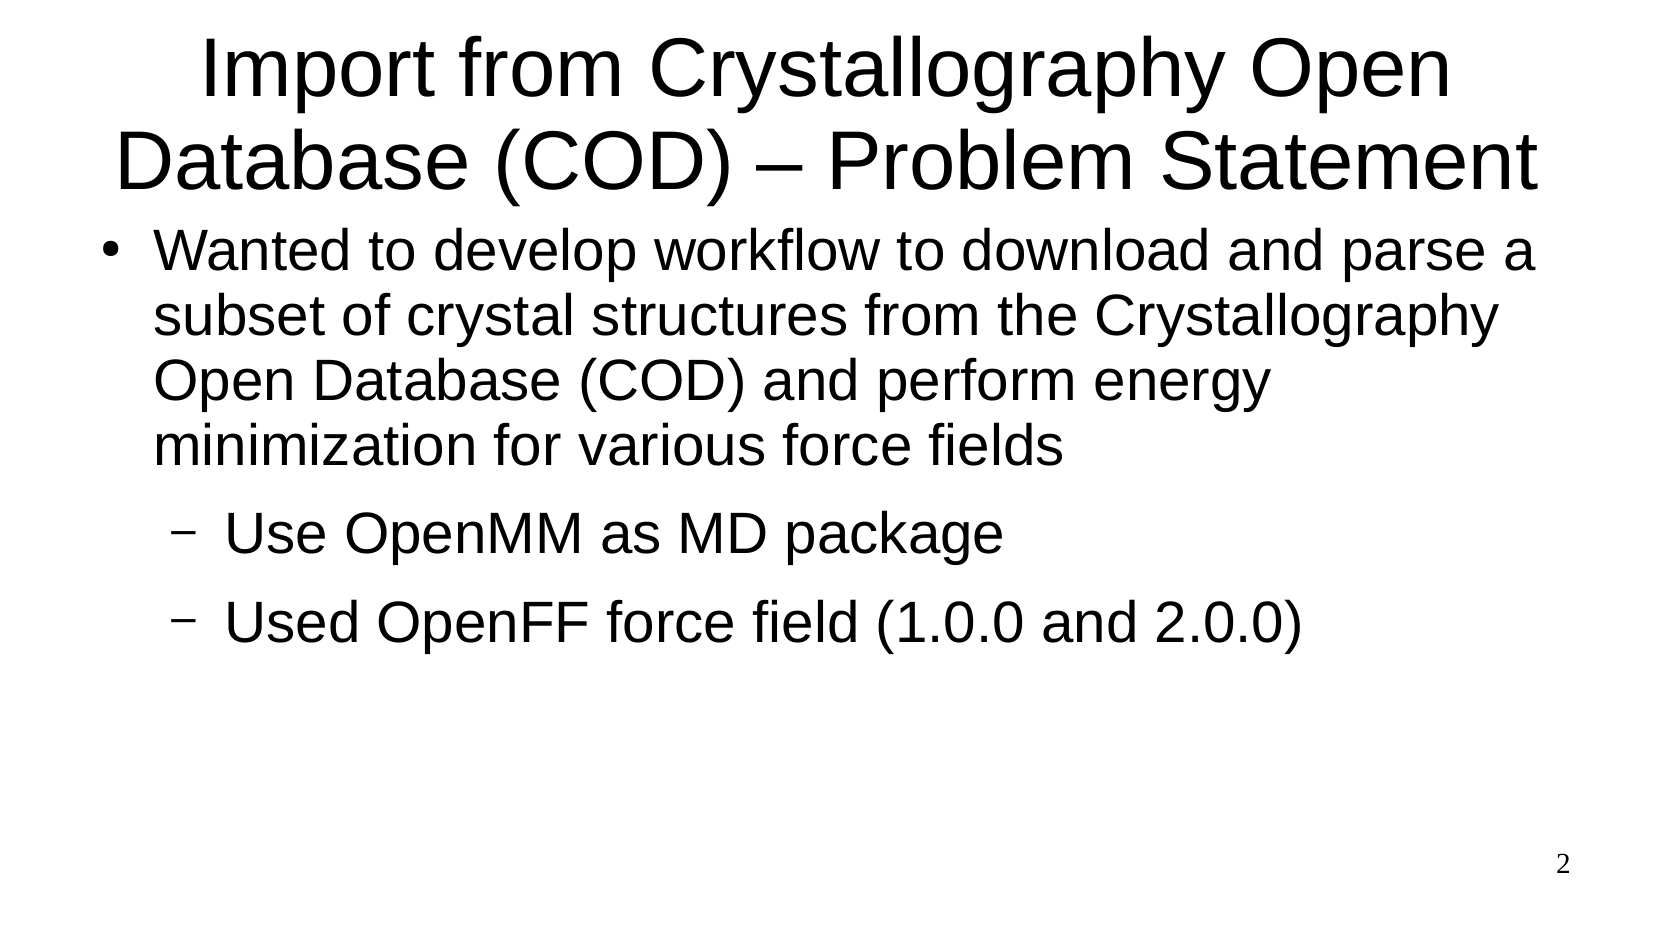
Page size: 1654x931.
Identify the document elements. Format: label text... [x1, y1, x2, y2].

list Wanted to develop workflow to download and parse a subset of crystal structures from the Crystallography Open Database (COD) and perform energy minimization for various force fields Use OpenMM as MD package Used OpenFF force field (1.0.0 and 2.0.0) [82, 217, 1571, 758]
title Import from Crystallography Open Database (COD) – Problem Statement [82, 21, 1571, 208]
